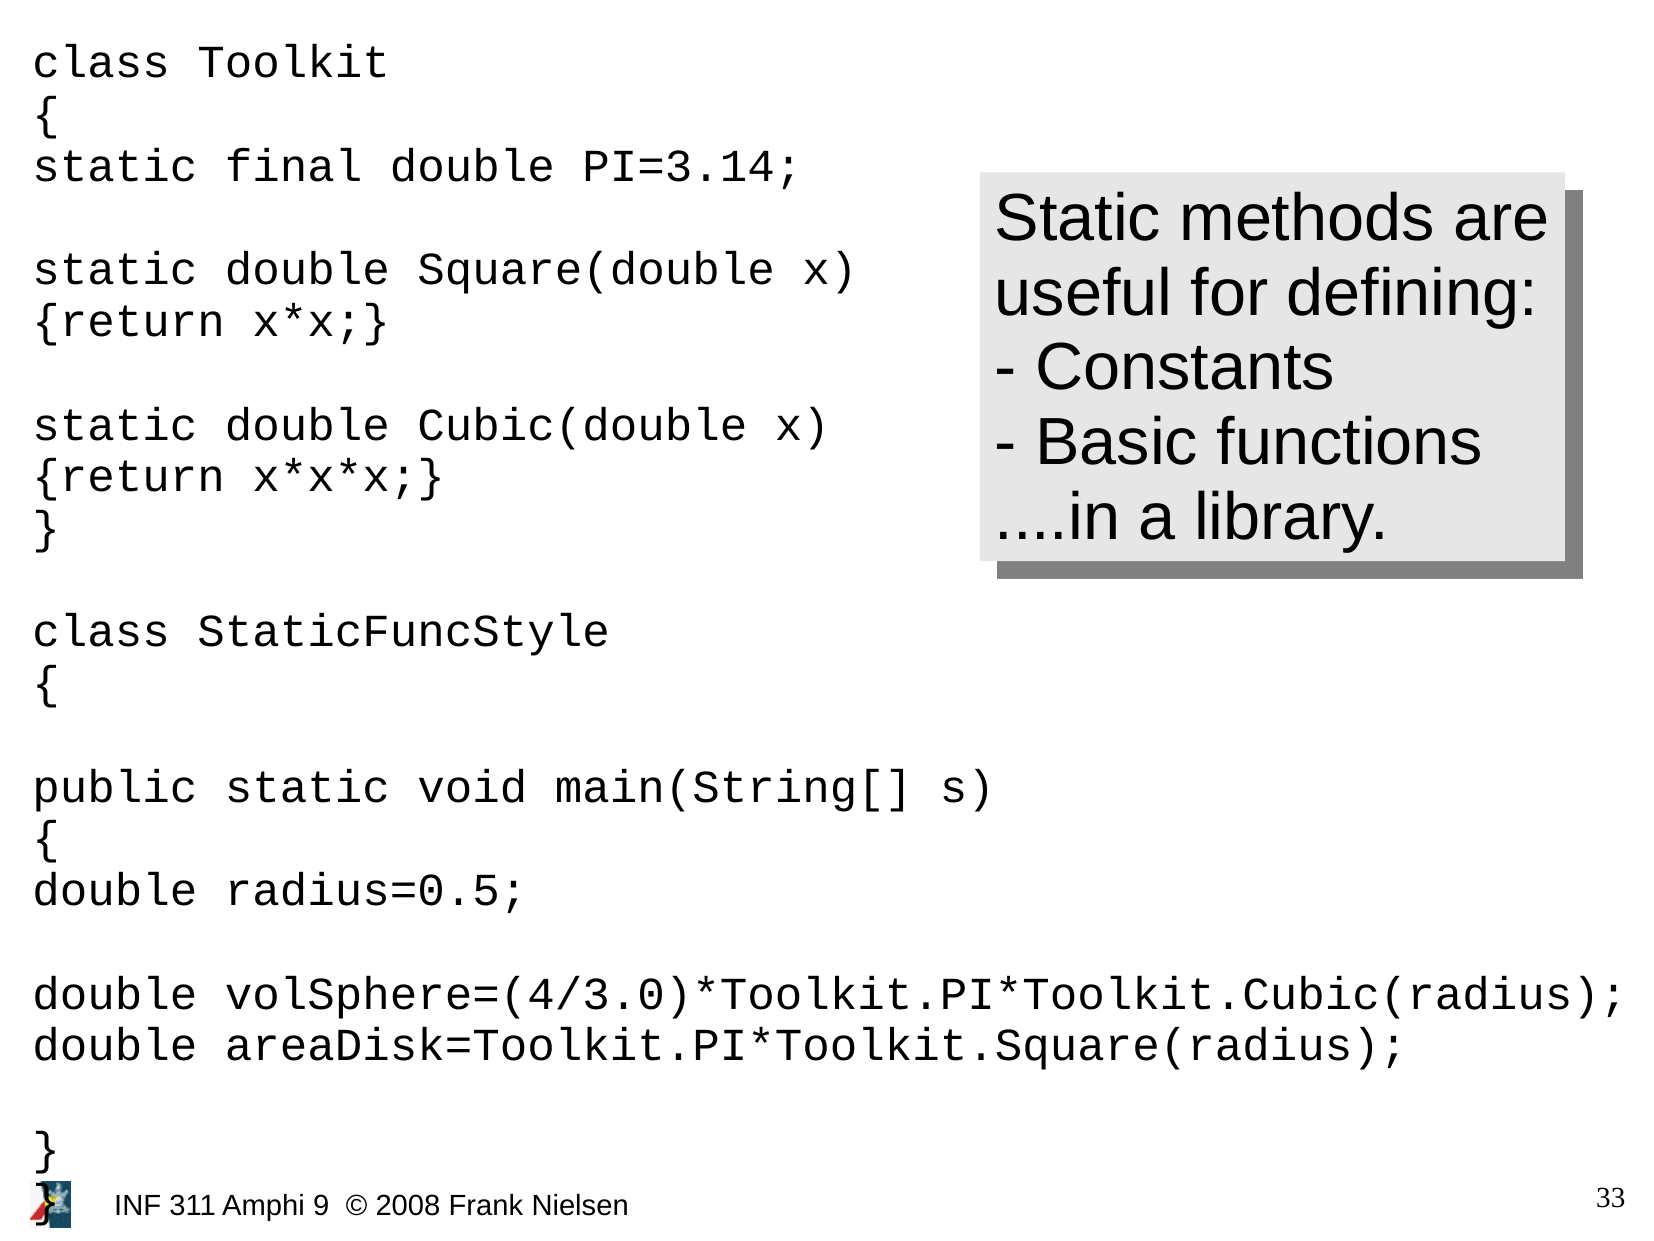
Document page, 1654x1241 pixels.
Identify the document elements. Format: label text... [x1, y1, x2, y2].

text_box class Toolkit { static final double PI=3.14; static double Square(double x) {return x*x;} static double Cubic(double x) {return x*x*x;} } class StaticFuncStyle { public static void main(String[] s) { double radius=0.5; double volSphere=(4/3.0)*Toolkit.PI*Toolkit.Cubic(radius); double areaDisk=Toolkit.PI*Toolkit.Square(radius); } } [17, 32, 1643, 1170]
text_box Static methods are useful for defining: - Constants - Basic functions ....in a library. [979, 172, 1565, 562]
picture [29, 1181, 71, 1228]
